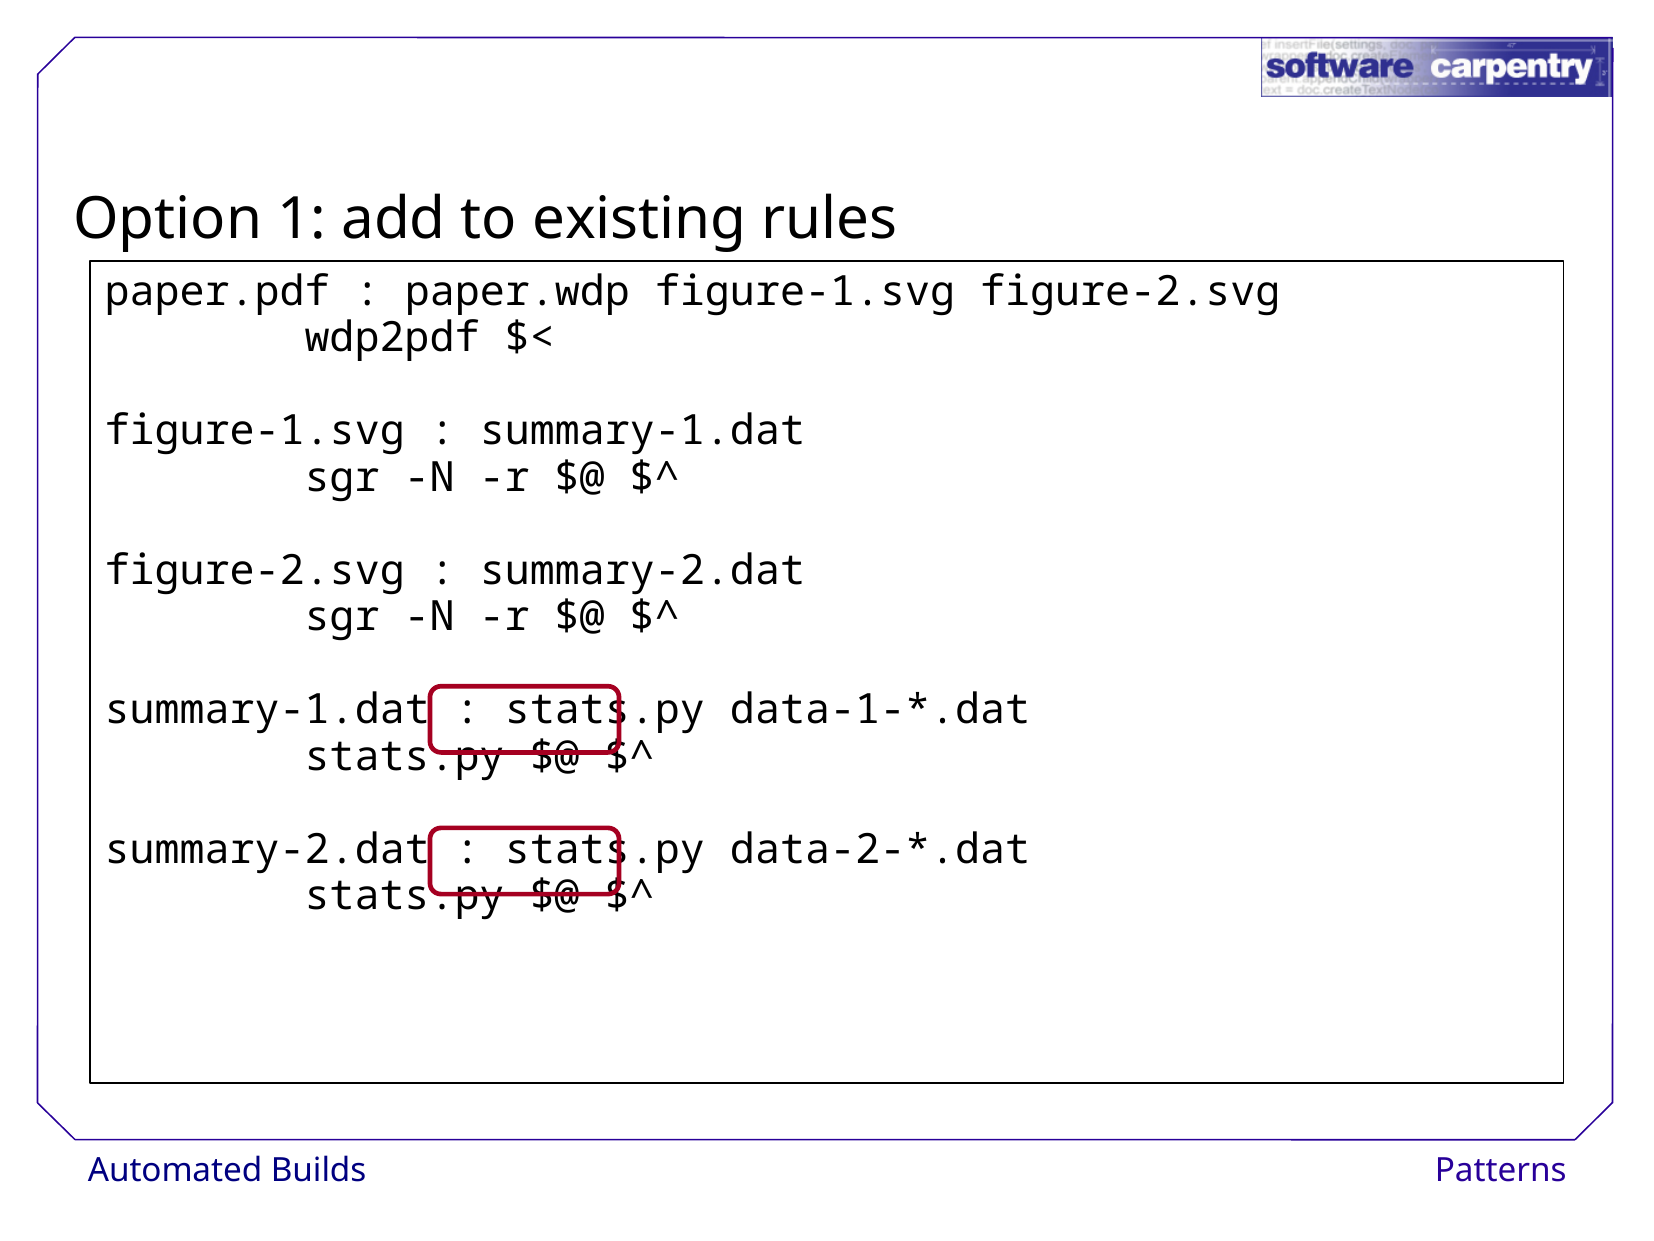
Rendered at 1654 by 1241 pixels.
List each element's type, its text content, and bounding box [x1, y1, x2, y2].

picture [1261, 39, 1613, 97]
text_box paper.pdf : paper.wdp figure-1.svg figure-2.svg wdp2pdf $< figure-1.svg : summary-1.dat sgr -N -r $@ $^ figure-2.svg : summary-2.dat sgr -N -r $@ $^ summary-1.dat : stats.py data-1-*.dat stats.py $@ $^ summary-2.dat : stats.py data-2-*.dat stats.py $@ $^ [89, 260, 1564, 1084]
text_box Option 1: add to existing rules [58, 138, 1063, 259]
